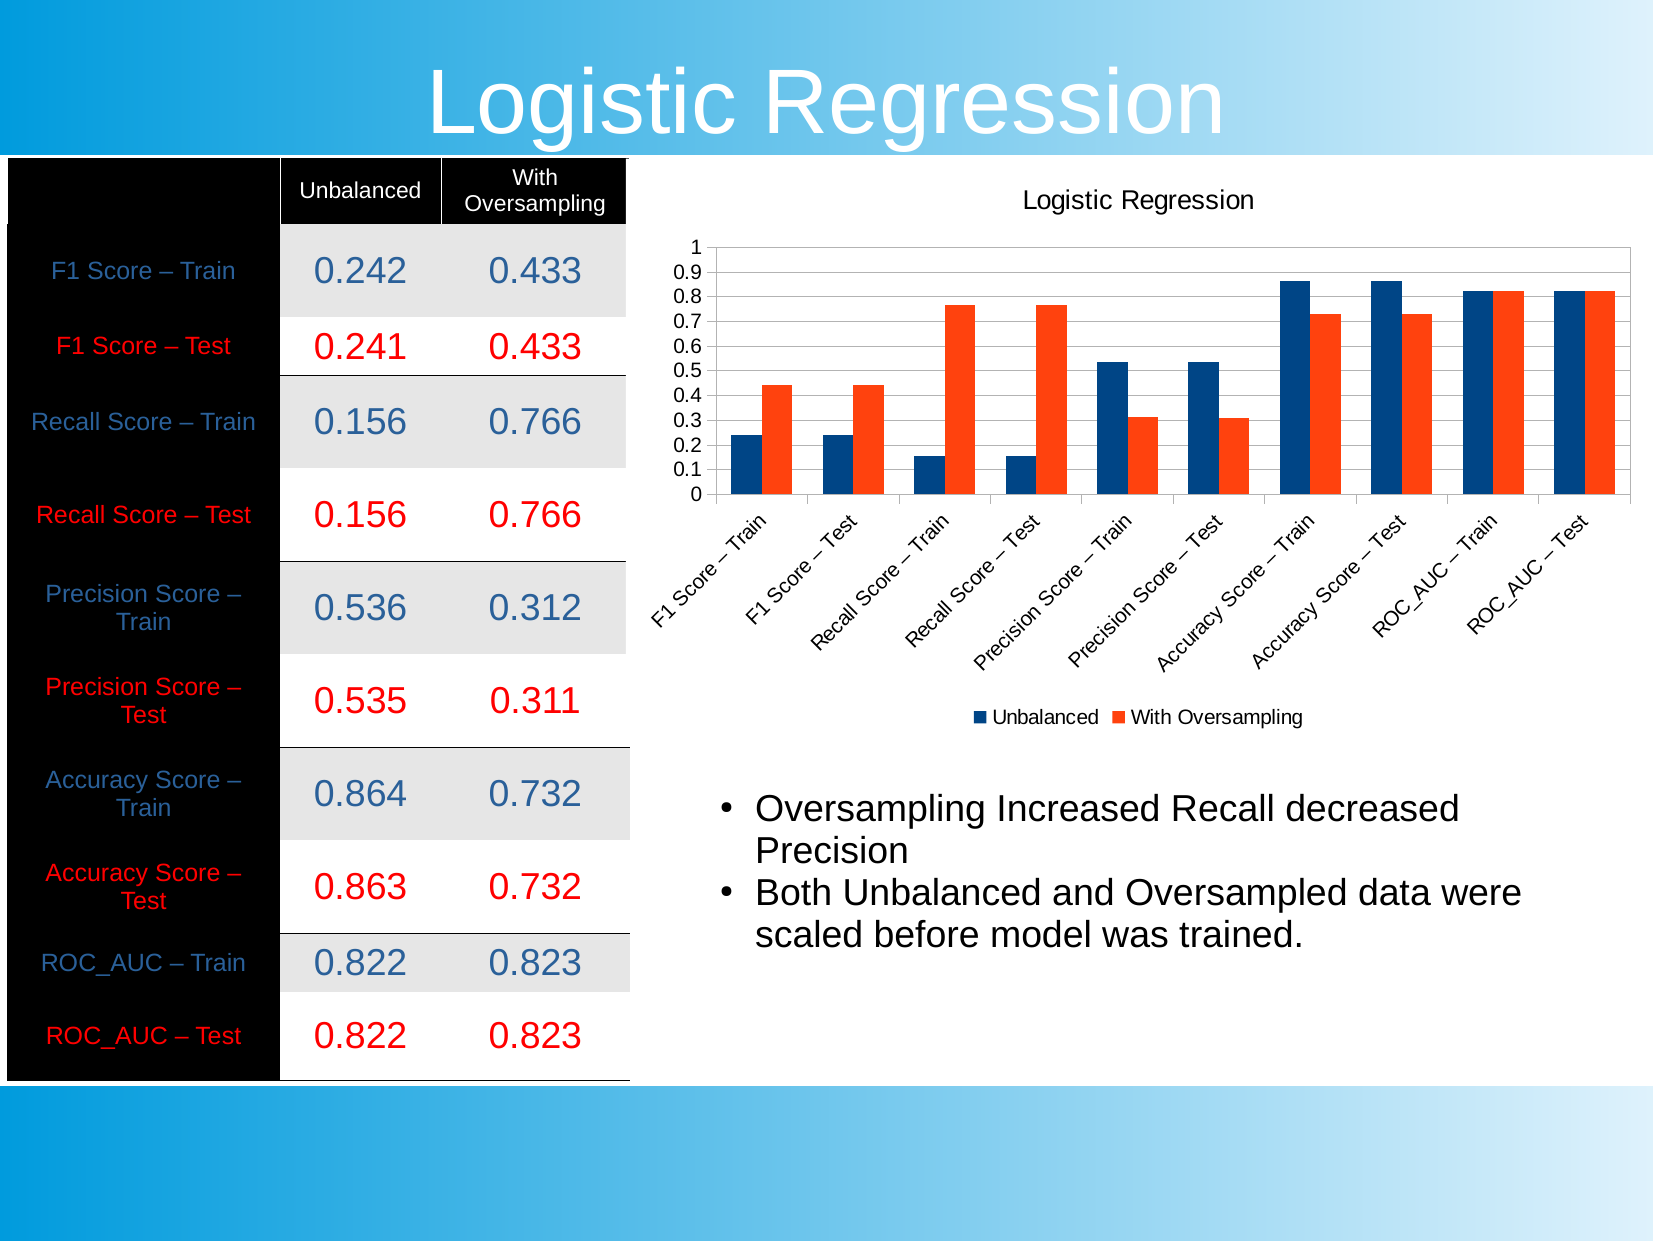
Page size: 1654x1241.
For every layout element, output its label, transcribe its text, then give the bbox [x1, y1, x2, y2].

table_cell 0.732 [441, 840, 630, 933]
table_cell 0.823 [441, 992, 630, 1080]
table_cell 0.433 [441, 224, 625, 317]
chart [625, 158, 1651, 736]
table_cell 0.156 [280, 376, 441, 468]
table_header [8, 158, 280, 224]
table_cell ROC_AUC – Test [7, 992, 280, 1080]
table_cell 0.536 [280, 562, 441, 654]
table_cell Recall Score – Test [7, 468, 280, 561]
title Logistic Regression [82, 49, 1571, 155]
table_cell 0.433 [441, 317, 625, 375]
table_cell Accuracy Score – Test [7, 840, 280, 933]
table_cell 0.822 [280, 992, 441, 1080]
table_cell 0.311 [441, 654, 630, 747]
table_cell 0.863 [280, 840, 441, 933]
table_cell 0.766 [441, 468, 625, 561]
table_cell 0.242 [280, 224, 441, 317]
table_cell 0.535 [280, 654, 441, 747]
table_cell Recall Score – Train [7, 376, 280, 468]
table_cell ROC_AUC – Train [7, 934, 280, 992]
table_header Unbalanced [281, 158, 441, 224]
table_cell 0.241 [280, 317, 441, 375]
table_cell 0.156 [280, 468, 441, 561]
table_cell 0.822 [280, 934, 441, 992]
text_box Oversampling Increased Recall decreased Precision Both Unbalanced and Oversampled data were scaled before model was trained. [705, 780, 1621, 963]
table_header With Oversampling [442, 158, 625, 224]
table_cell 0.312 [441, 562, 625, 654]
table_cell 0.732 [441, 748, 630, 840]
table_cell Precision Score – Train [7, 562, 280, 654]
table_cell 0.823 [441, 934, 630, 992]
table_cell 0.864 [280, 748, 441, 840]
table_cell F1 Score – Train [7, 224, 280, 317]
table_cell 0.766 [441, 376, 625, 468]
table_cell Accuracy Score – Train [7, 748, 280, 840]
table_cell Precision Score – Test [7, 654, 280, 747]
table_cell F1 Score – Test [7, 317, 280, 375]
